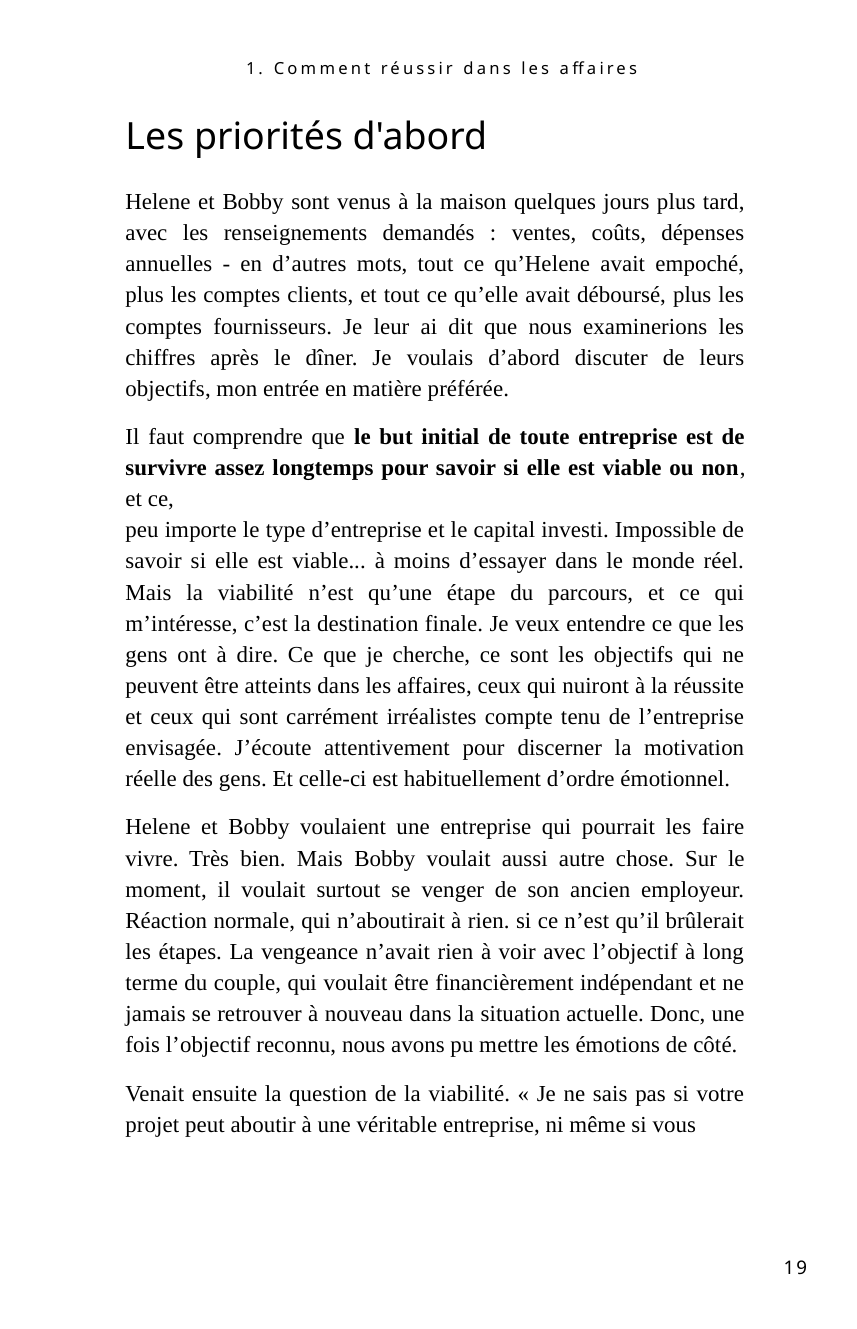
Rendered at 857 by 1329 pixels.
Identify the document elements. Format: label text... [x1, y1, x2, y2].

text_box 19 [783, 1255, 814, 1276]
text_box Les priorités d'abord Helene et Bobby sont venus à la maison quelques jours plus tard, avec les renseignements demandés : ventes, coûts, dépenses annuelles - en d’autres mots, tout ce qu’Helene avait empoché, plus les comptes clients, et tout ce qu’elle avait déboursé, plus les comptes fournisseurs. Je leur ai dit que nous examinerions les chiffres après le dîner. Je voulais d’abord discuter de leurs objectifs, mon entrée en matière préférée. Il faut comprendre que le but initial de toute entreprise est de survivre assez longtemps pour savoir si elle est viable ou non, et ce, peu importe le type d’entreprise et le capital investi. Impossible de savoir si elle est viable... à moins d’essayer dans le monde réel. Mais la viabilité n’est qu’une étape du parcours, et ce qui m’intéresse, c’est la destination finale. Je veux entendre ce que les gens ont à dire. Ce que je cherche, ce sont les objectifs qui ne peuvent être atteints dans les affaires, ceux qui nuiront à la réussite et ceux qui sont carrément irréalistes compte tenu de l’entreprise envisagée. J’écoute attentivement pour discerner la motivation réelle des gens. Et celle-ci est habituellement d’ordre émotionnel. Helene et Bobby voulaient une entreprise qui pourrait les faire vivre. Très bien. Mais Bobby voulait aussi autre chose. Sur le moment, il voulait surtout se venger de son ancien employeur. Réaction normale, qui n’aboutirait à rien. si ce n’est qu’il brûlerait les étapes. La vengeance n’avait rien à voir avec l’objectif à long terme du couple, qui voulait être financièrement indépendant et ne jamais se retrouver à nouveau dans la situation actuelle. Donc, une fois l’objectif reconnu, nous avons pu mettre les émotions de côté. Venait ensuite la question de la viabilité. « Je ne sais pas si votre projet peut aboutir à une véritable entreprise, ni même si vous [125, 112, 746, 1220]
text_box 1. Comment réussir dans les affaires [246, 58, 625, 79]
